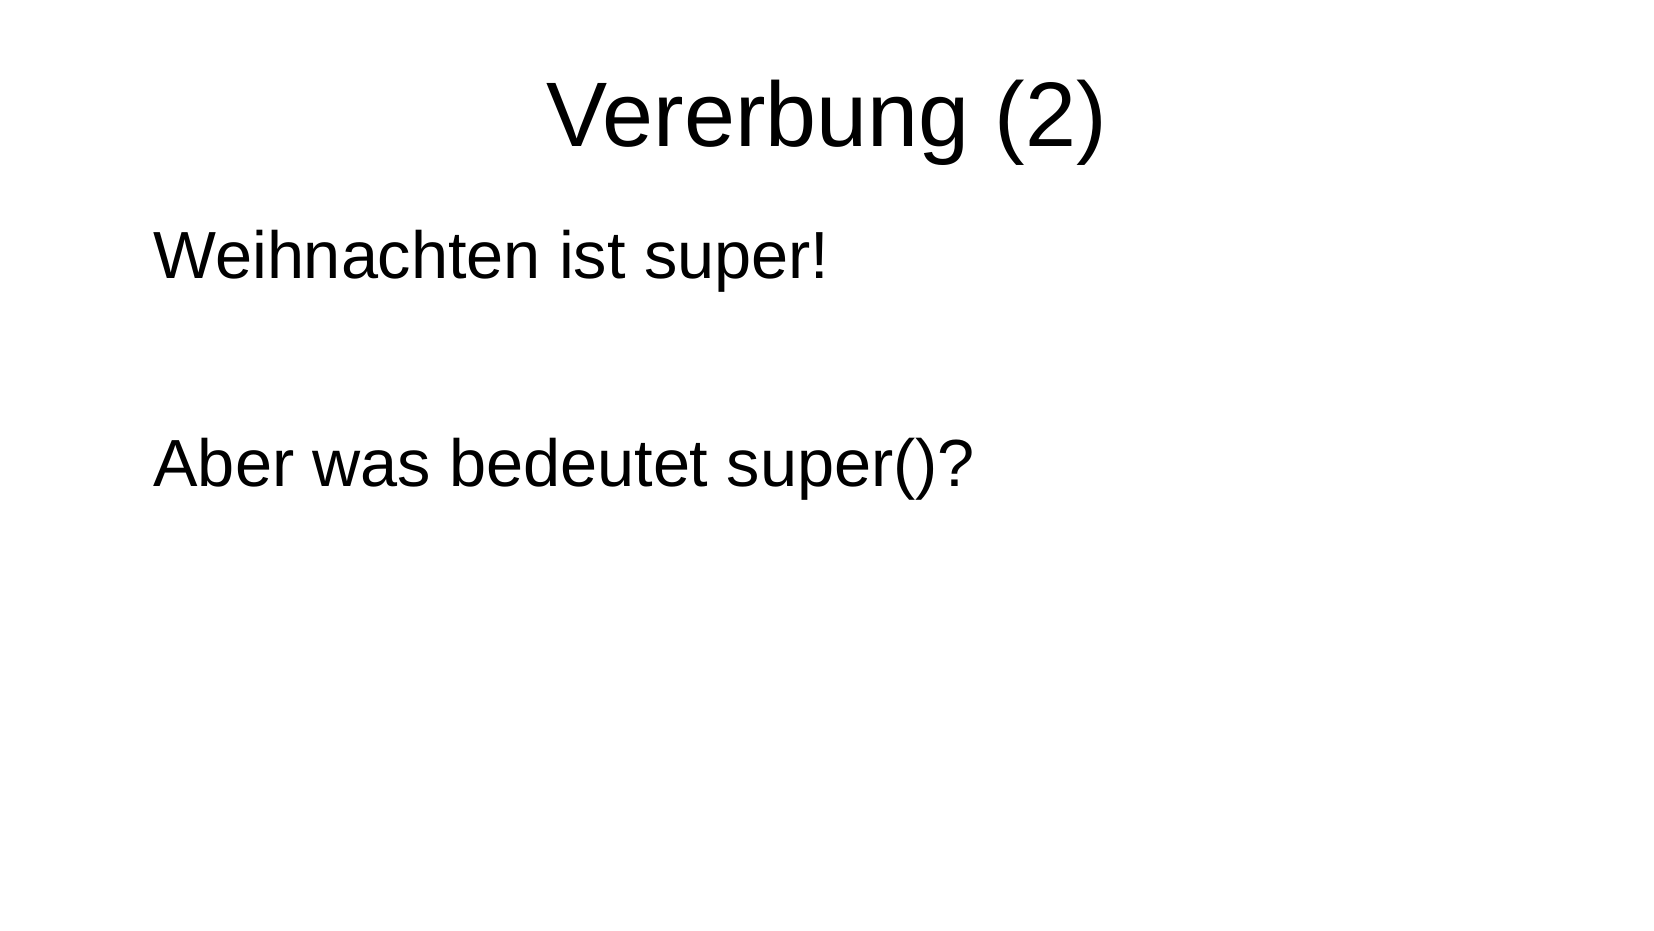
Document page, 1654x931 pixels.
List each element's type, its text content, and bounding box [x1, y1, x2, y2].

list Weihnachten ist super! Aber was bedeutet super()? [82, 217, 1571, 758]
title Vererbung (2) [82, 37, 1571, 193]
